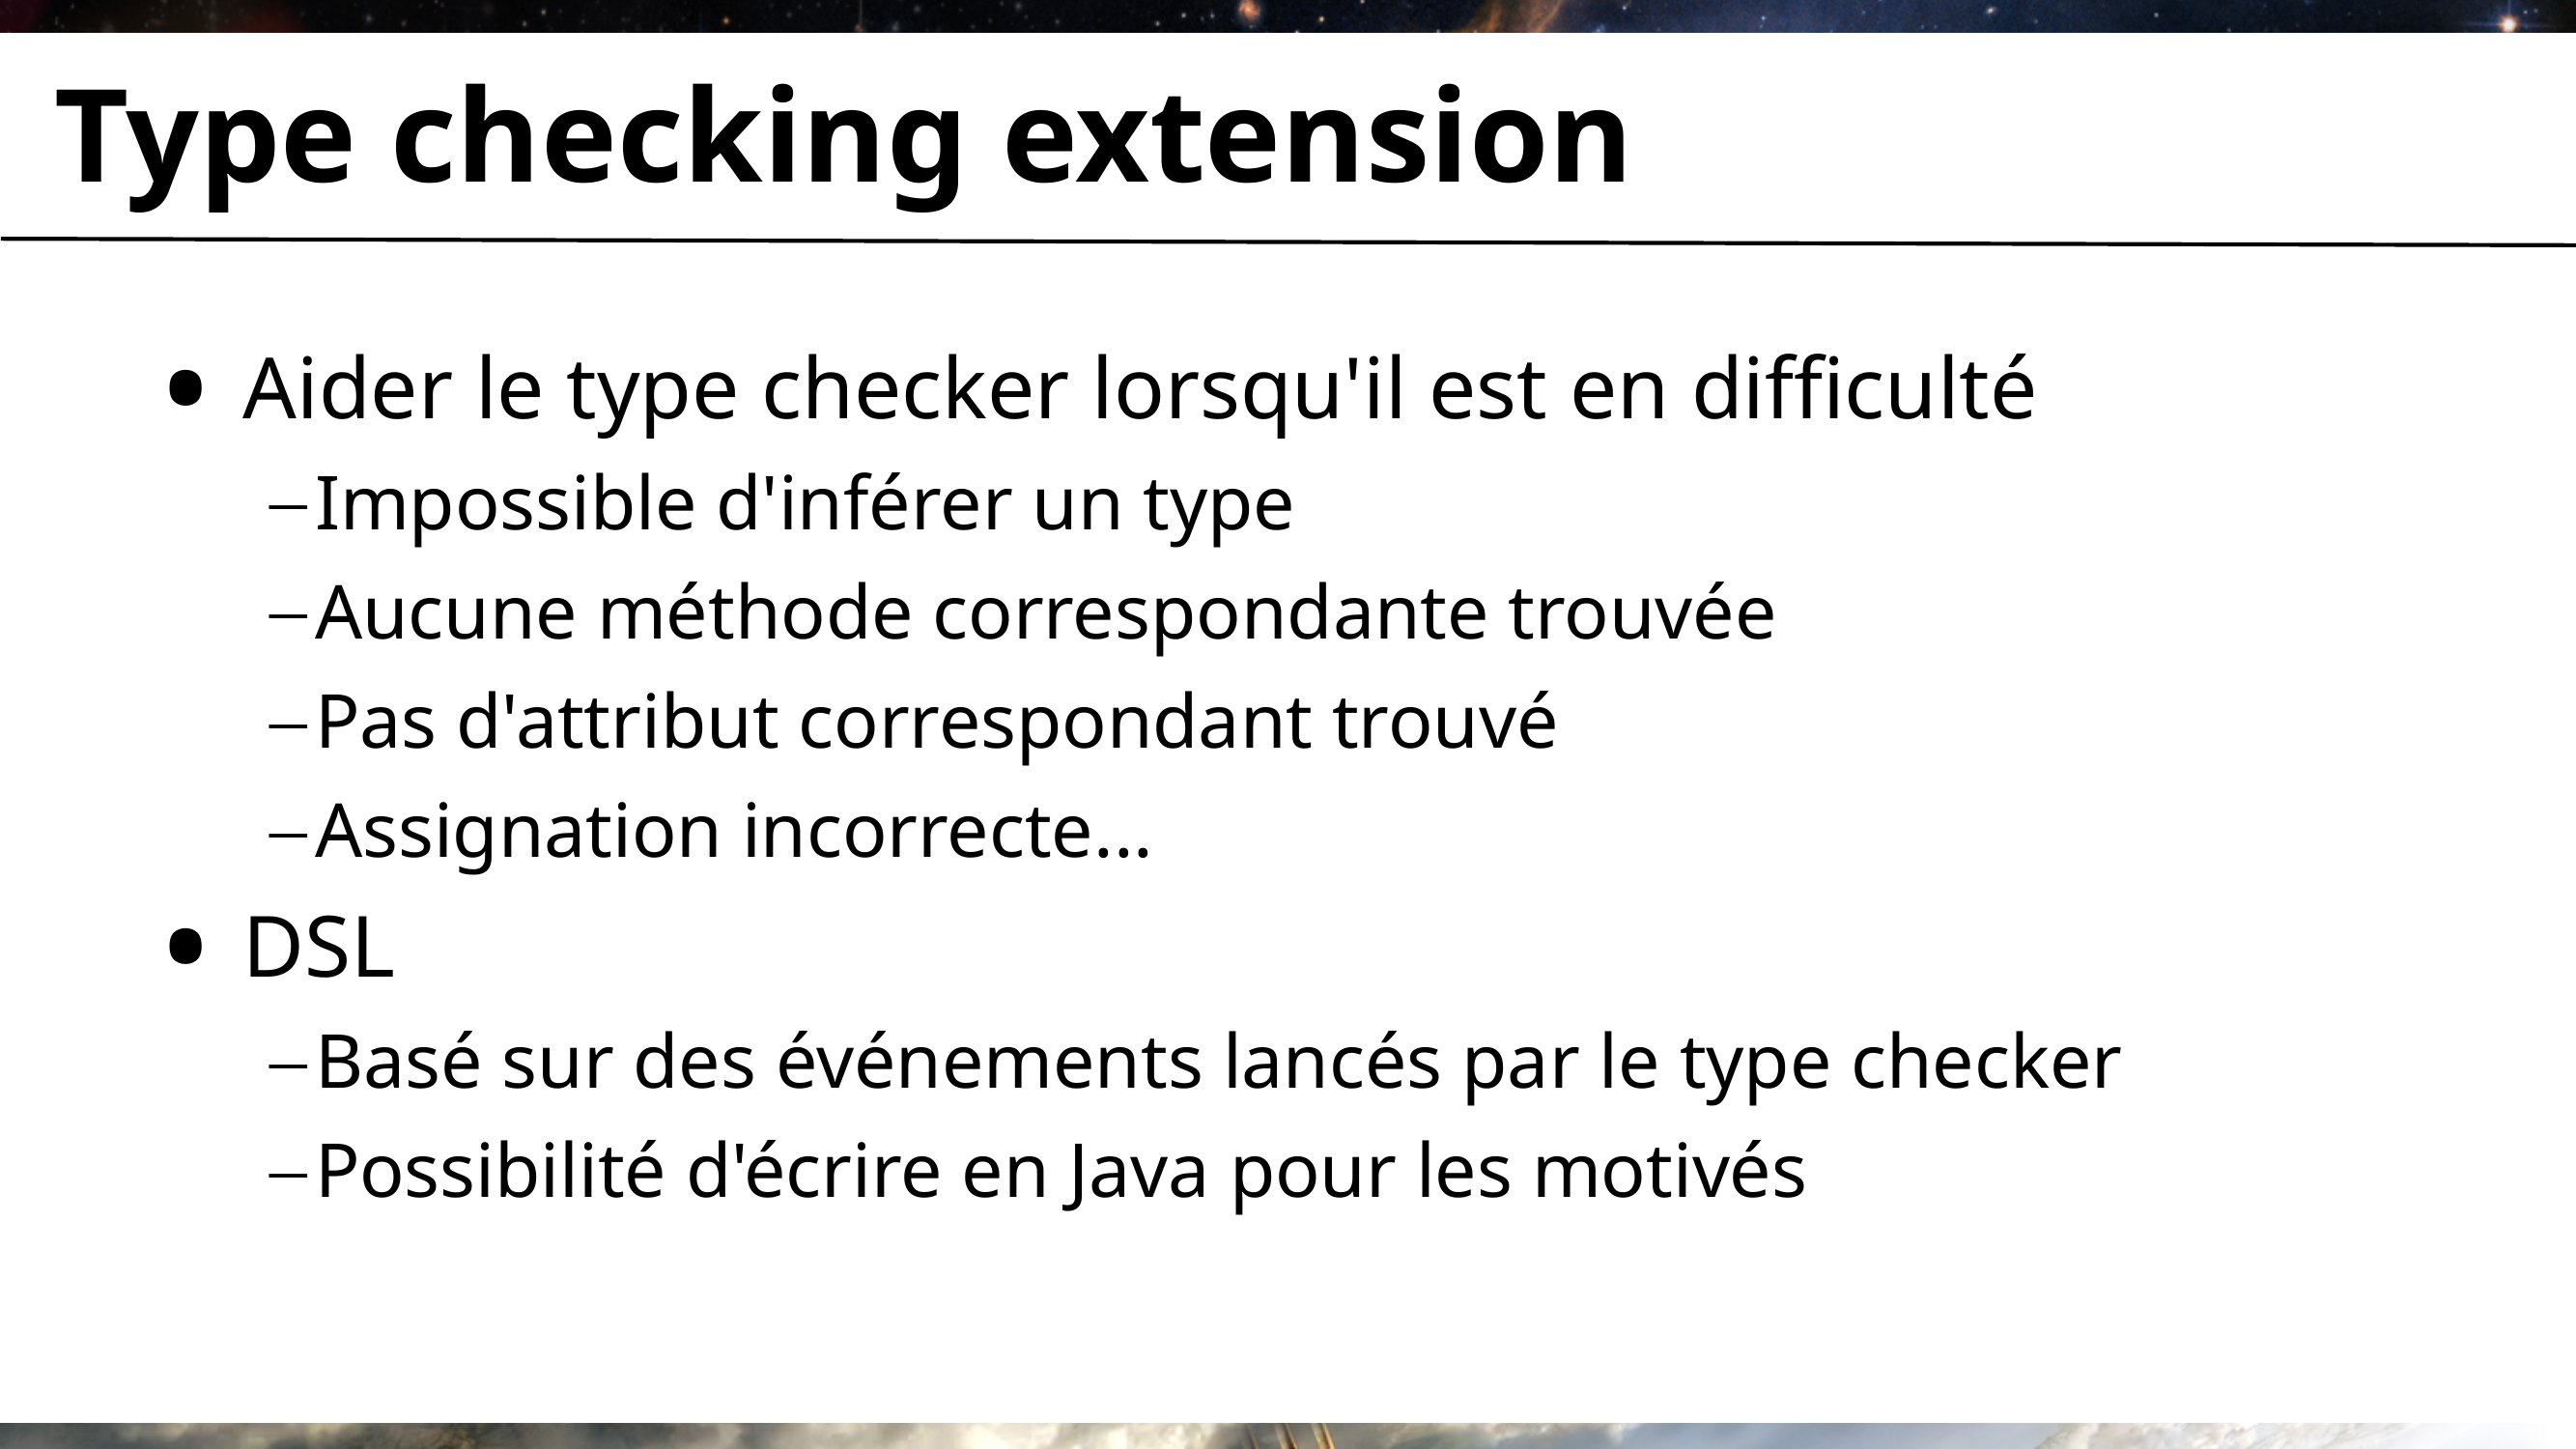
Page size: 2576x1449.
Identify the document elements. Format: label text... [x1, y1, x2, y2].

list Aider le type checker lorsqu'il est en difficulté Impossible d'inférer un type Aucune méthode correspondante trouvée Pas d'attribut correspondant trouvé Assignation incorrecte... DSL Basé sur des événements lancés par le type checker Possibilité d'écrire en Java pour les motivés [116, 326, 2457, 1387]
picture [0, 1423, 2576, 1449]
title Type checking extension [45, 12, 2528, 250]
picture [0, 0, 2576, 33]
